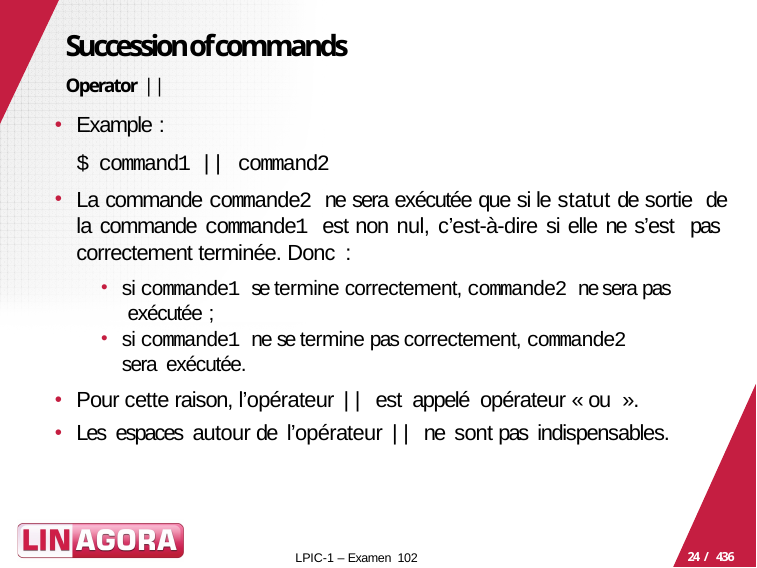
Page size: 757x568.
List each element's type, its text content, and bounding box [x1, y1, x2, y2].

text_box [17, 519, 184, 562]
footer LPIC-1 – Examen 102 [293, 549, 420, 568]
title Succession of commands Operator || [63, 26, 692, 97]
slide_number <numéro> / 436 [683, 549, 747, 568]
picture [0, 0, 352, 352]
text_box Example : $ command1 || command2 La commande commande2 ne sera exécutée que si le statut de sortie de la commande commande1 est non nul, c’est-à-dire si elle ne s’est pas correctement terminée. Donc : si commande1 se termine correctement, commande2 ne sera pas exécutée ; si commande1 ne se termine pas correctement, commande2 sera exécutée. Pour cette raison, l’opérateur || est appelé opérateur « ou ». Les espaces autour de l’opérateur || ne sont pas indispensables. [52, 110, 727, 446]
